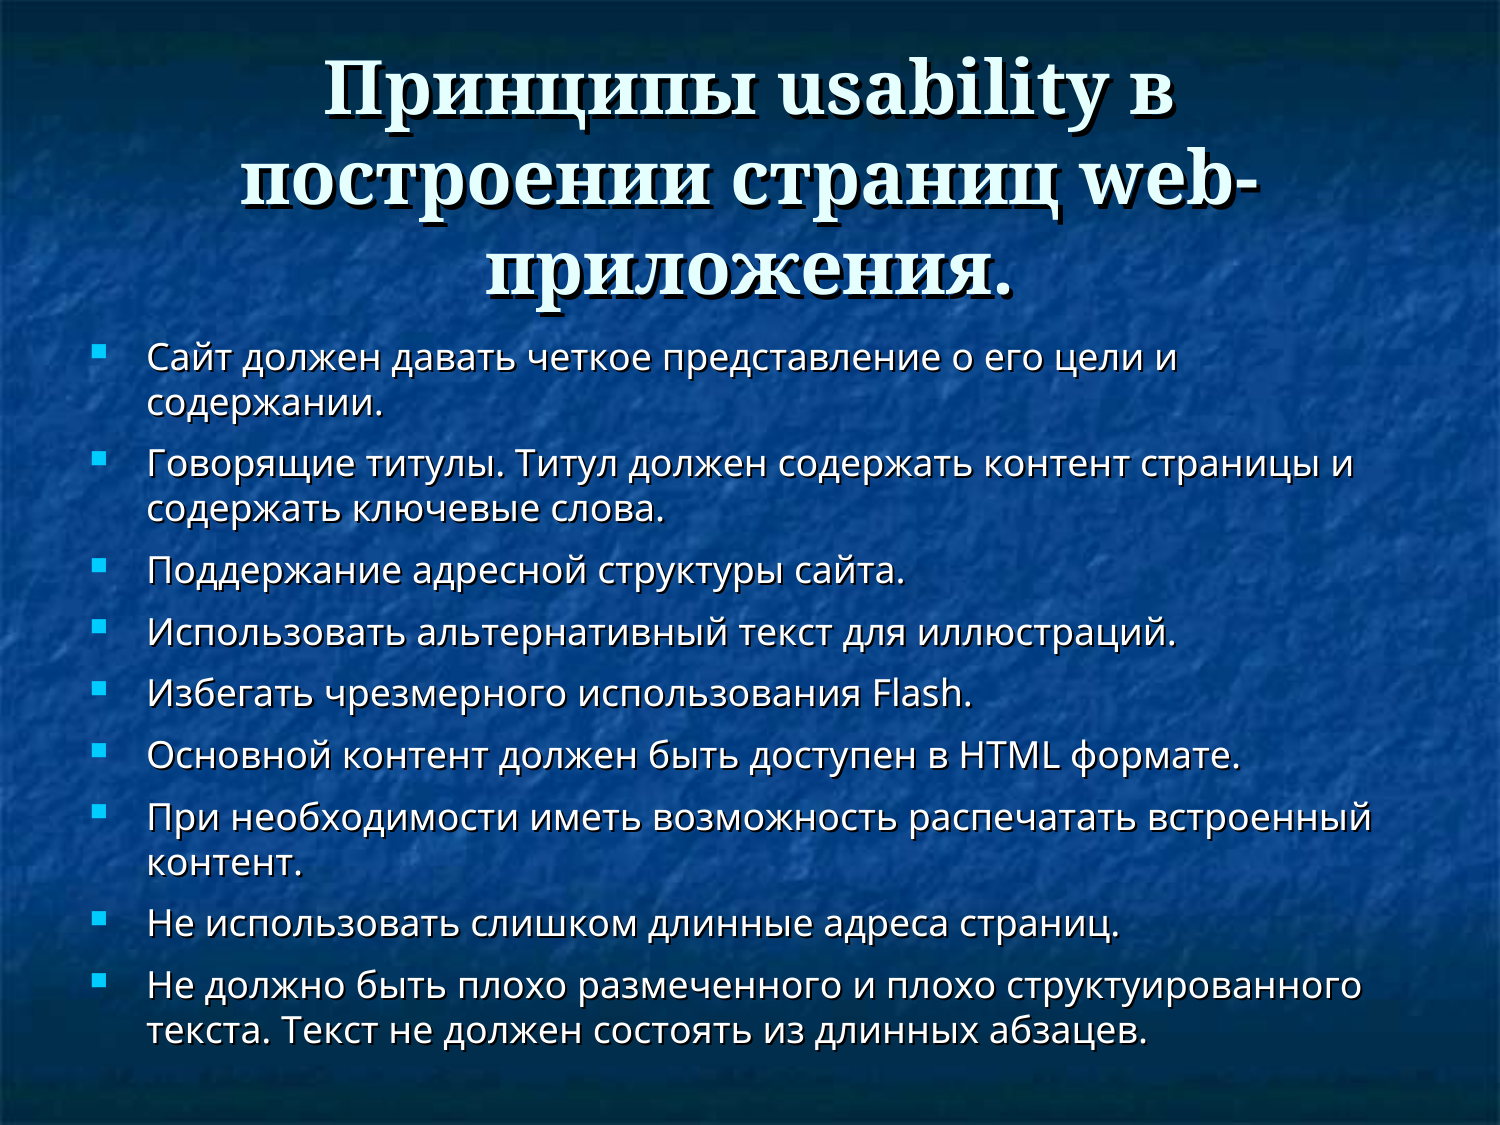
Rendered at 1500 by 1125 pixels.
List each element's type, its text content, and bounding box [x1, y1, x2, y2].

list Сайт должен давать четкое представление о его цели и содержании. Говорящие титулы. Титул должен содержать контент страницы и содержать ключевые слова. Поддержание адресной структуры сайта. Использовать альтернативный текст для иллюстраций. Избегать чрезмерного использования Flash. Основной контент должен быть доступен в HTML формате. При необходимости иметь возможность распечатать встроенный контент. Не использовать слишком длинные адреса страниц. Не должно быть плохо размеченного и плохо структуированного текста. Текст не должен состоять из длинных абзацев. [75, 324, 1426, 1000]
title Принципы usability в построении страниц web-приложения. [75, 32, 1426, 318]
picture [0, 0, 1500, 1125]
